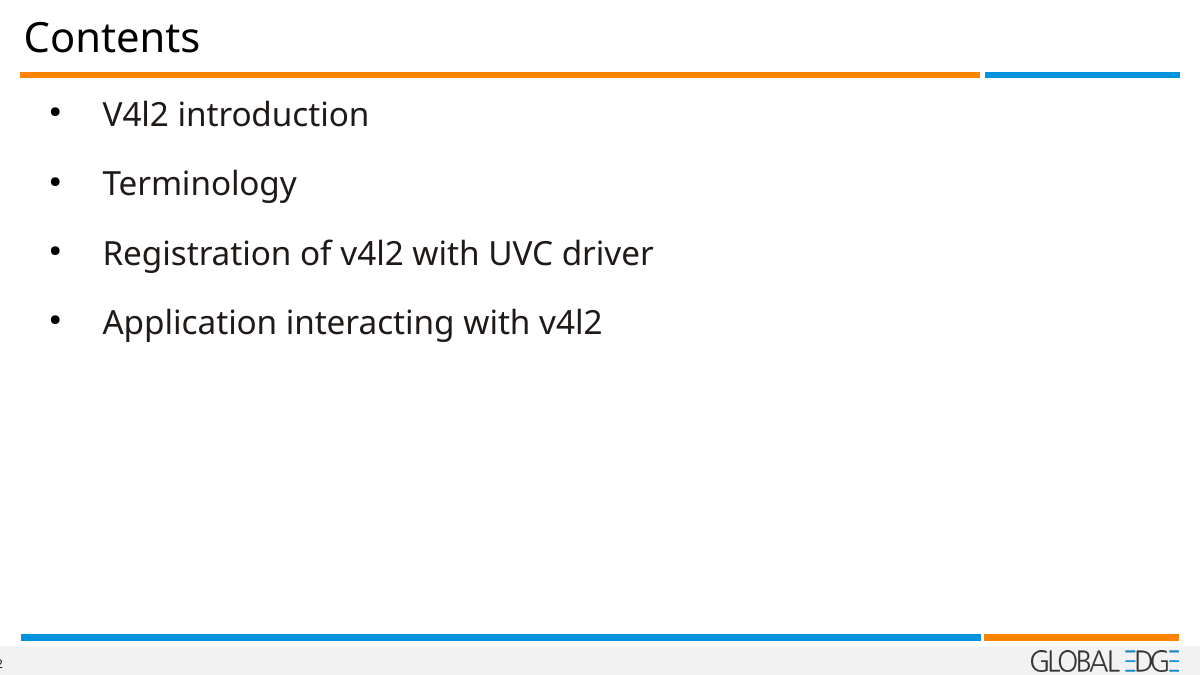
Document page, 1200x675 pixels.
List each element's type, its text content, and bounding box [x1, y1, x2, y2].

picture [1031, 650, 1179, 672]
list V4l2 introduction Terminology Registration of v4l2 with UVC driver Application interacting with v4l2 [20, 87, 1179, 628]
title Contents [12, 9, 1088, 63]
